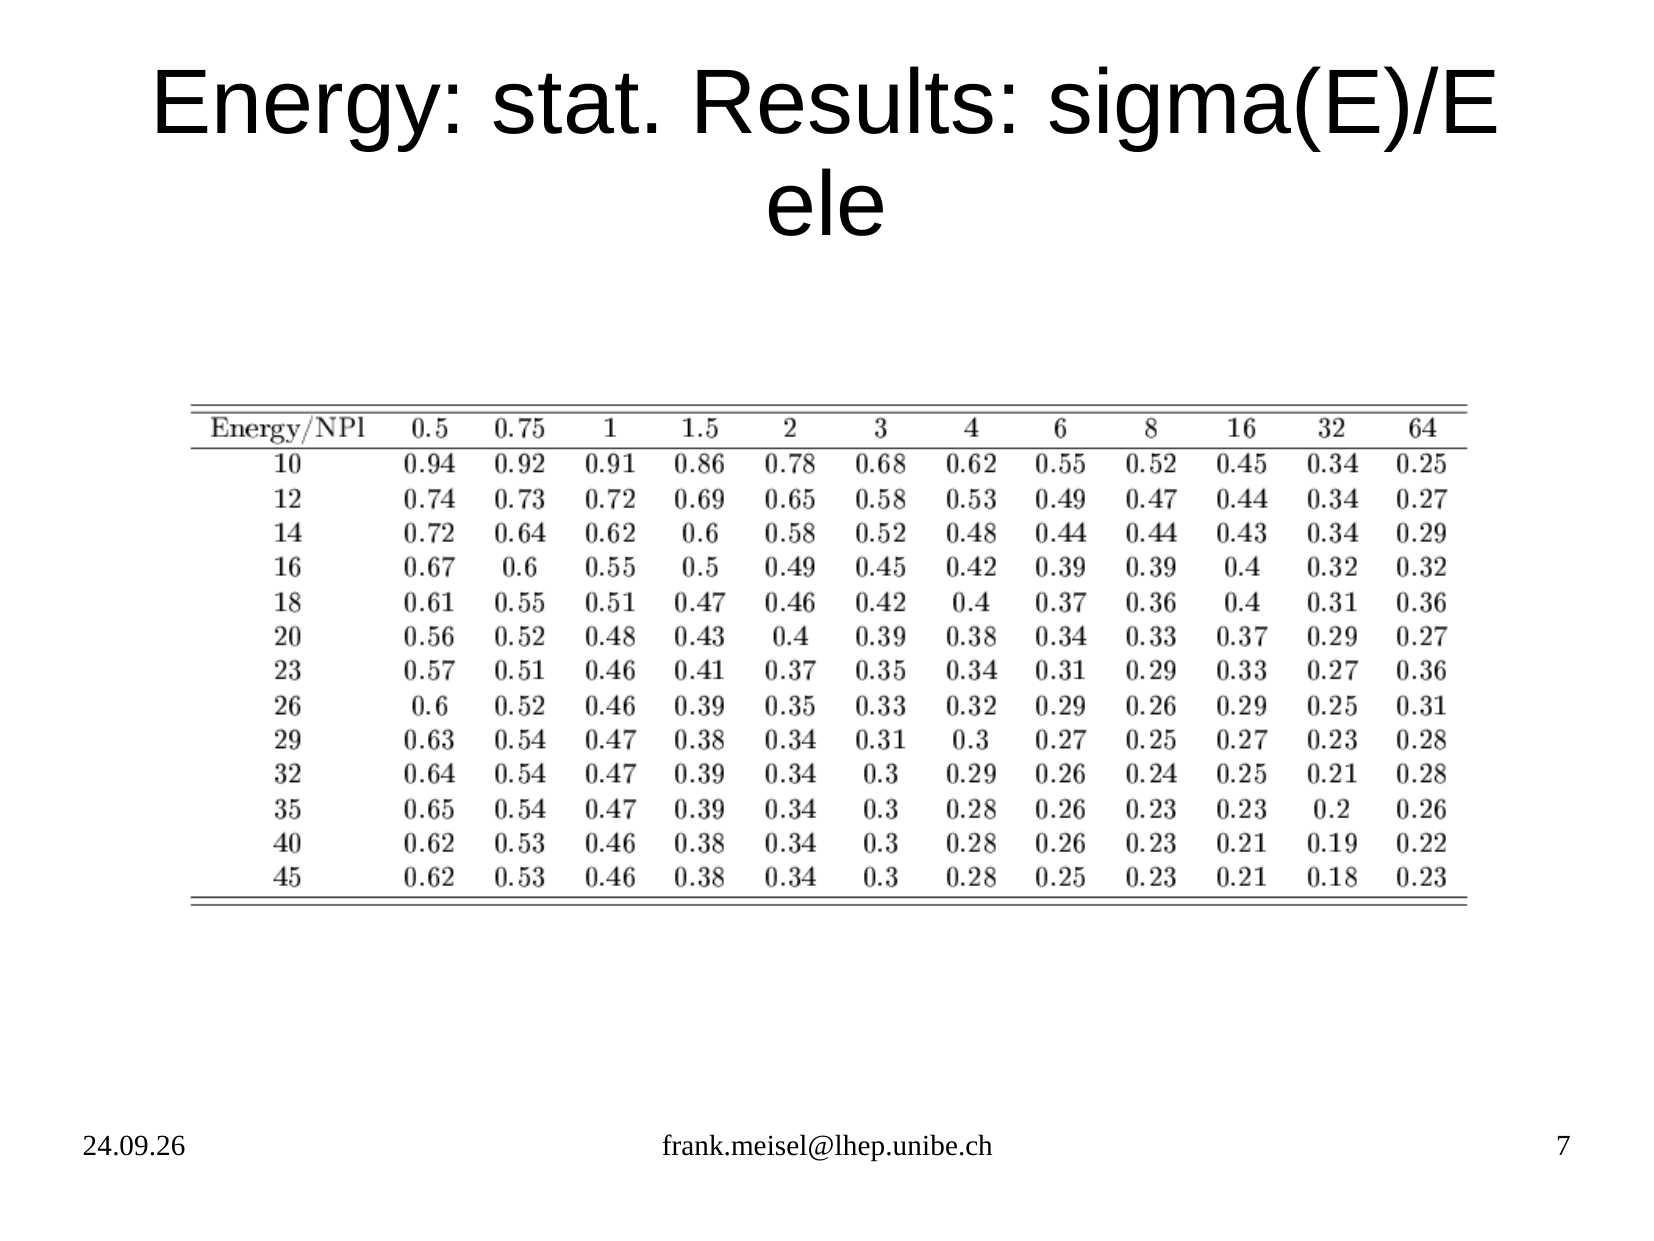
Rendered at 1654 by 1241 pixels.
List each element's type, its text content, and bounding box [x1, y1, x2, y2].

picture [177, 383, 1485, 923]
title Energy: stat. Results: sigma(E)/E ele [82, 37, 1571, 269]
